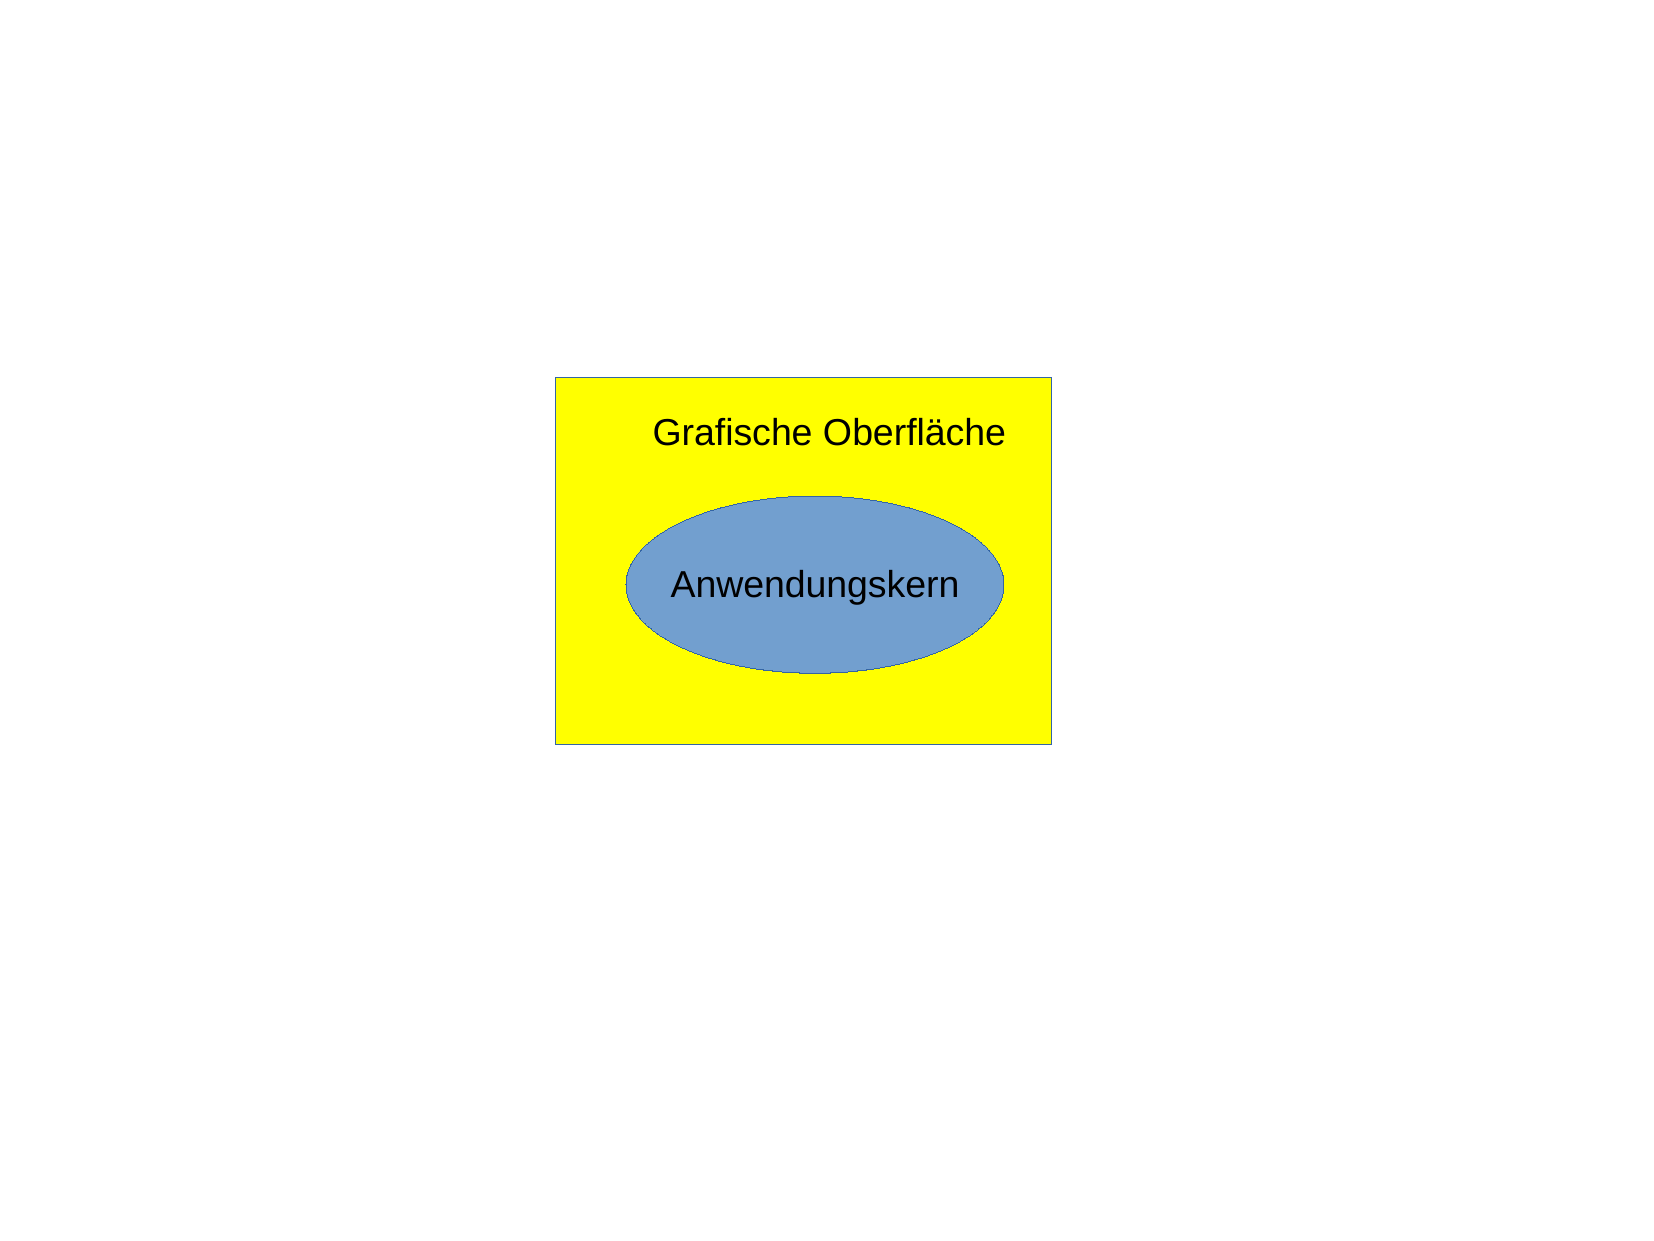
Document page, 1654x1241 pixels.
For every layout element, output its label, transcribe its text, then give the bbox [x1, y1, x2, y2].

text_box Anwendungskern [625, 496, 1004, 674]
text_box [555, 377, 1052, 745]
text_box Grafische Oberfläche [637, 404, 1022, 461]
